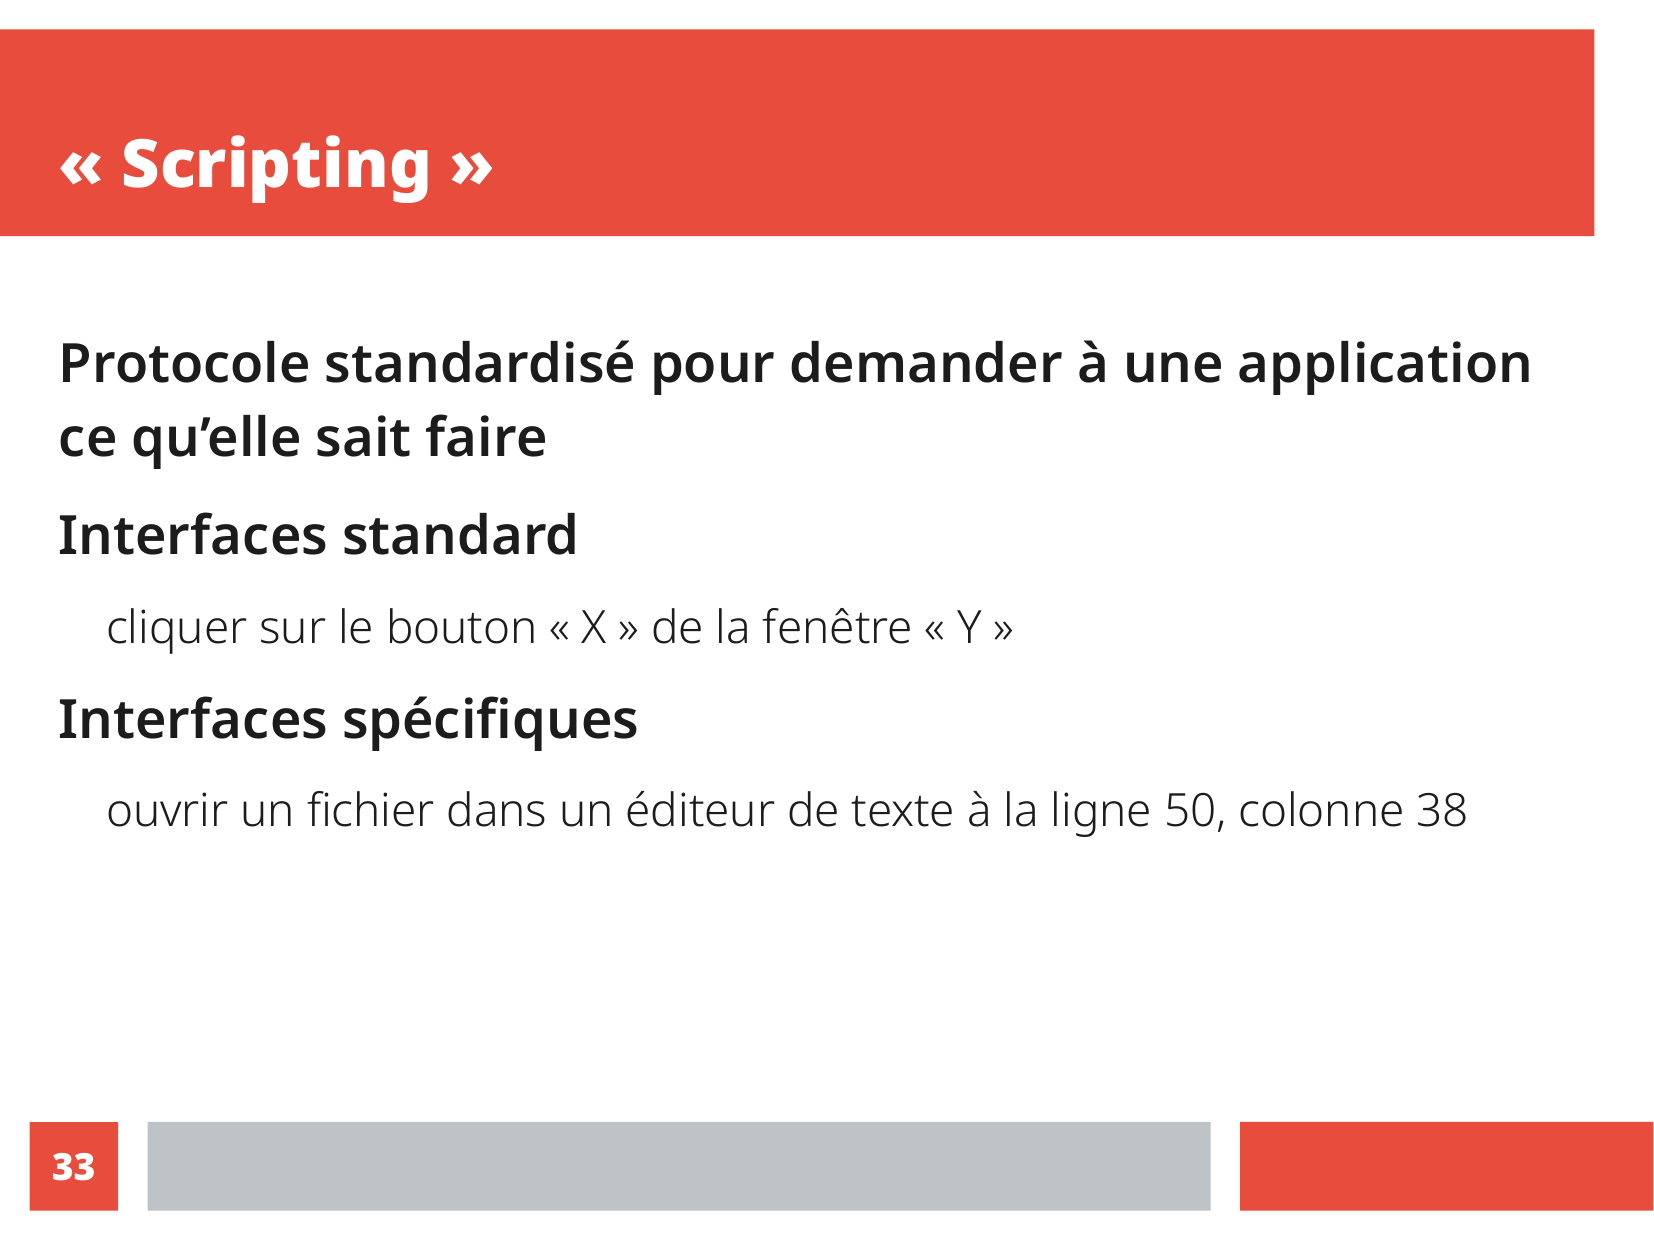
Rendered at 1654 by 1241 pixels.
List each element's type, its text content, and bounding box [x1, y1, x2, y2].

list Protocole standardisé pour demander à une application ce qu’elle sait faire Interfaces standard cliquer sur le bouton « X » de la fenêtre « Y » Interfaces spécifiques ouvrir un fichier dans un éditeur de texte à la ligne 50, colonne 38 [59, 324, 1565, 1093]
title « Scripting » [59, 59, 1595, 207]
